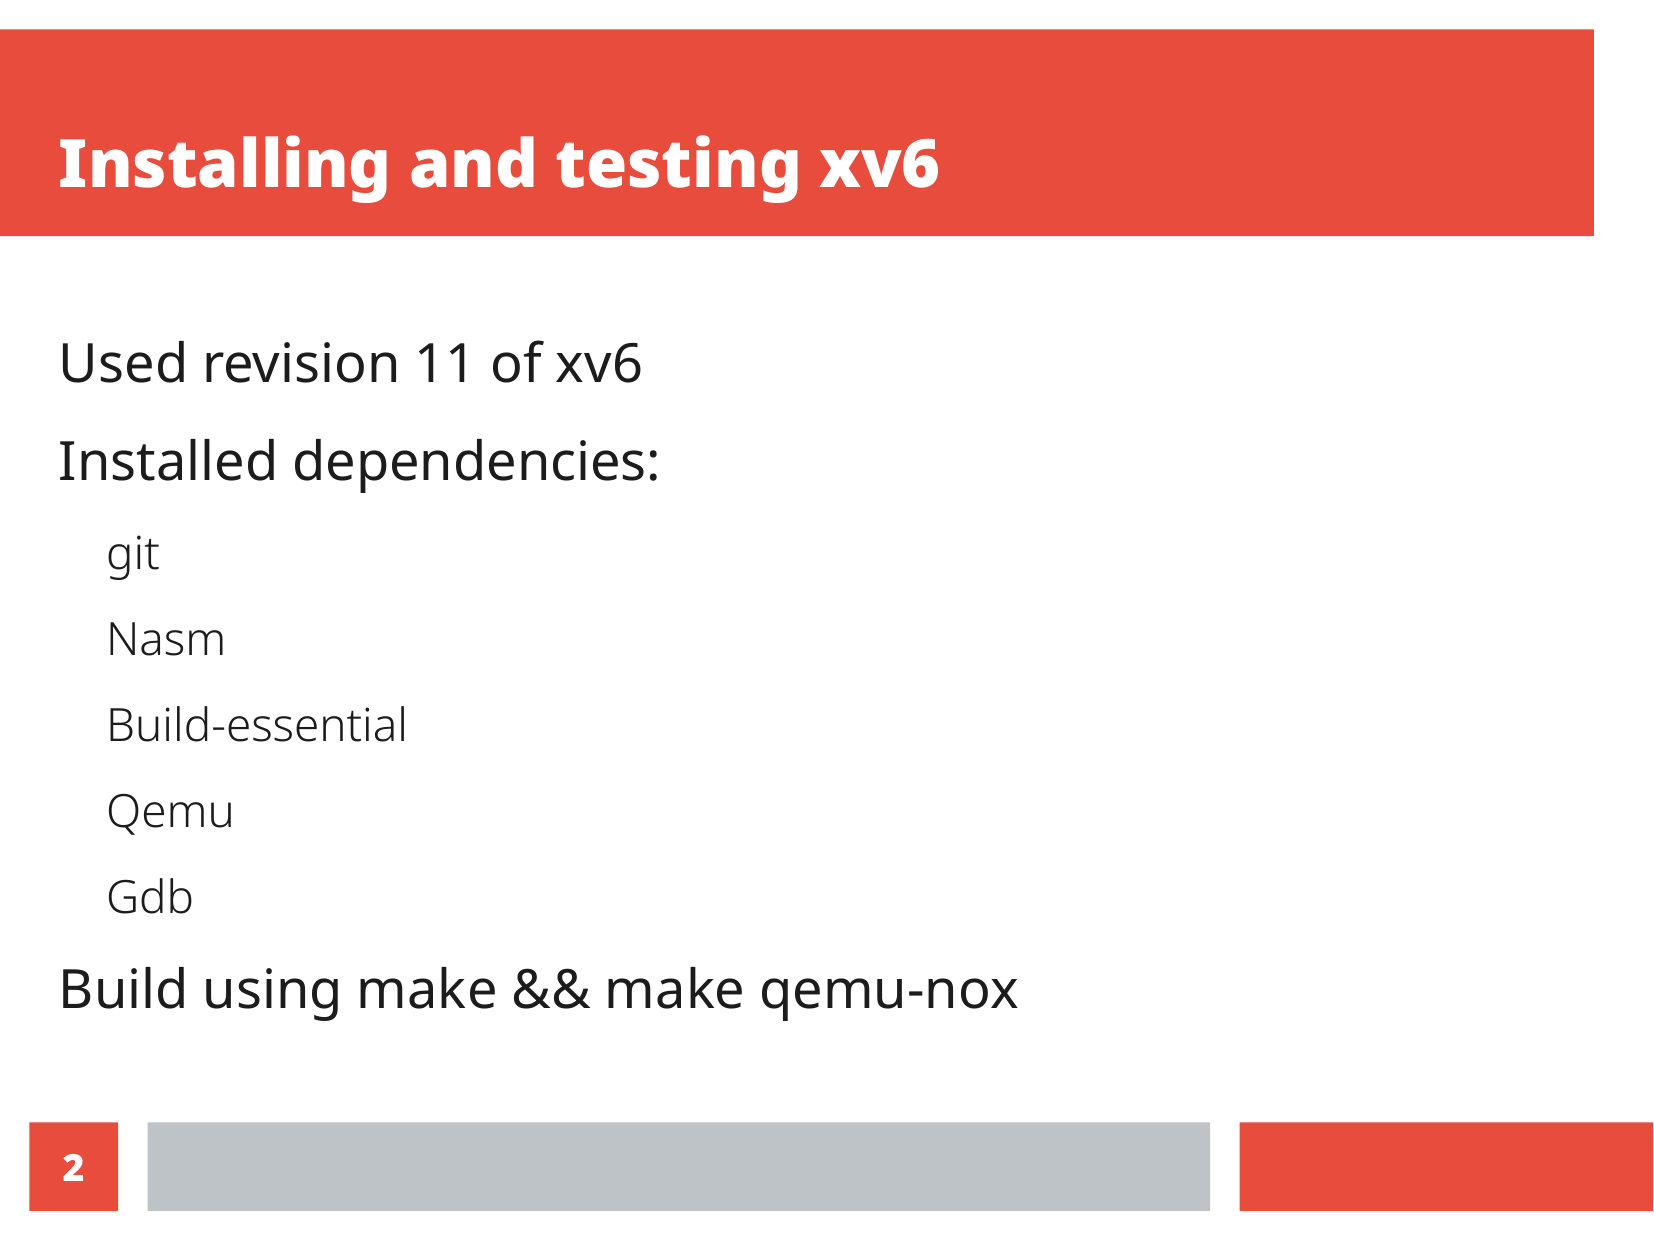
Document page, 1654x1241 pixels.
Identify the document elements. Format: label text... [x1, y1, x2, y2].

list Used revision 11 of xv6 Installed dependencies: git Nasm Build-essential Qemu Gdb Build using make && make qemu-nox [58, 324, 1565, 1093]
title Installing and testing xv6 [58, 59, 1594, 207]
